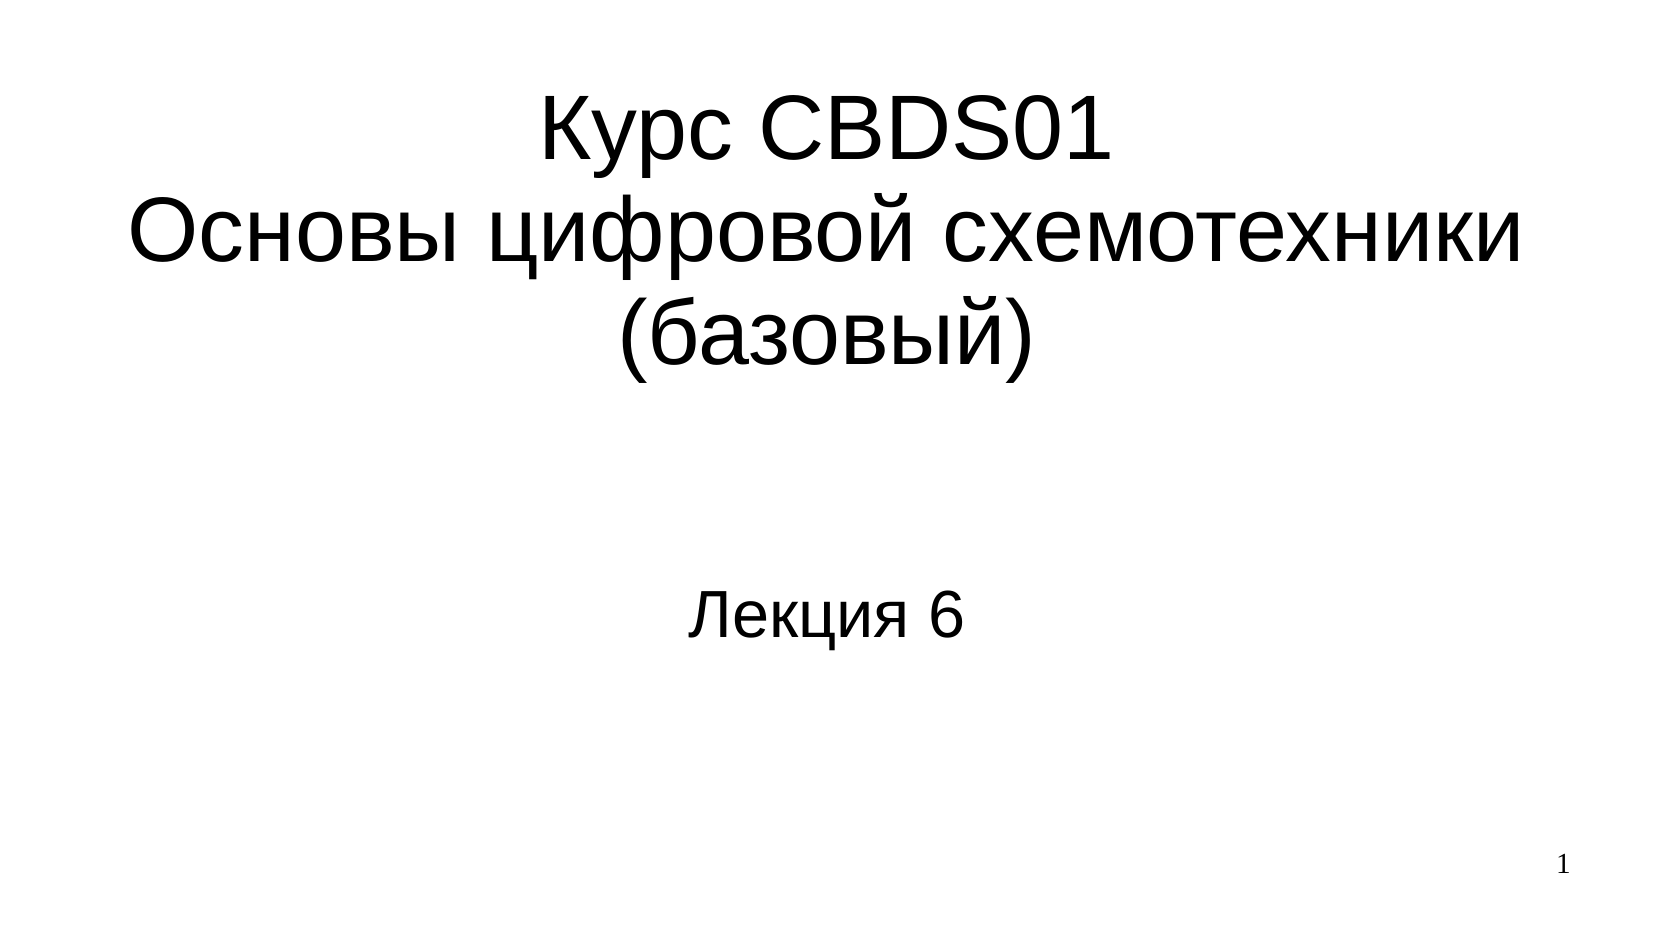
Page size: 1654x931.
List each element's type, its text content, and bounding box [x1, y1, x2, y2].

text_box Лекция 6 [83, 472, 1572, 758]
title Курс СBDS01 Основы цифровой схемотехники (базовый) [83, 76, 1572, 384]
